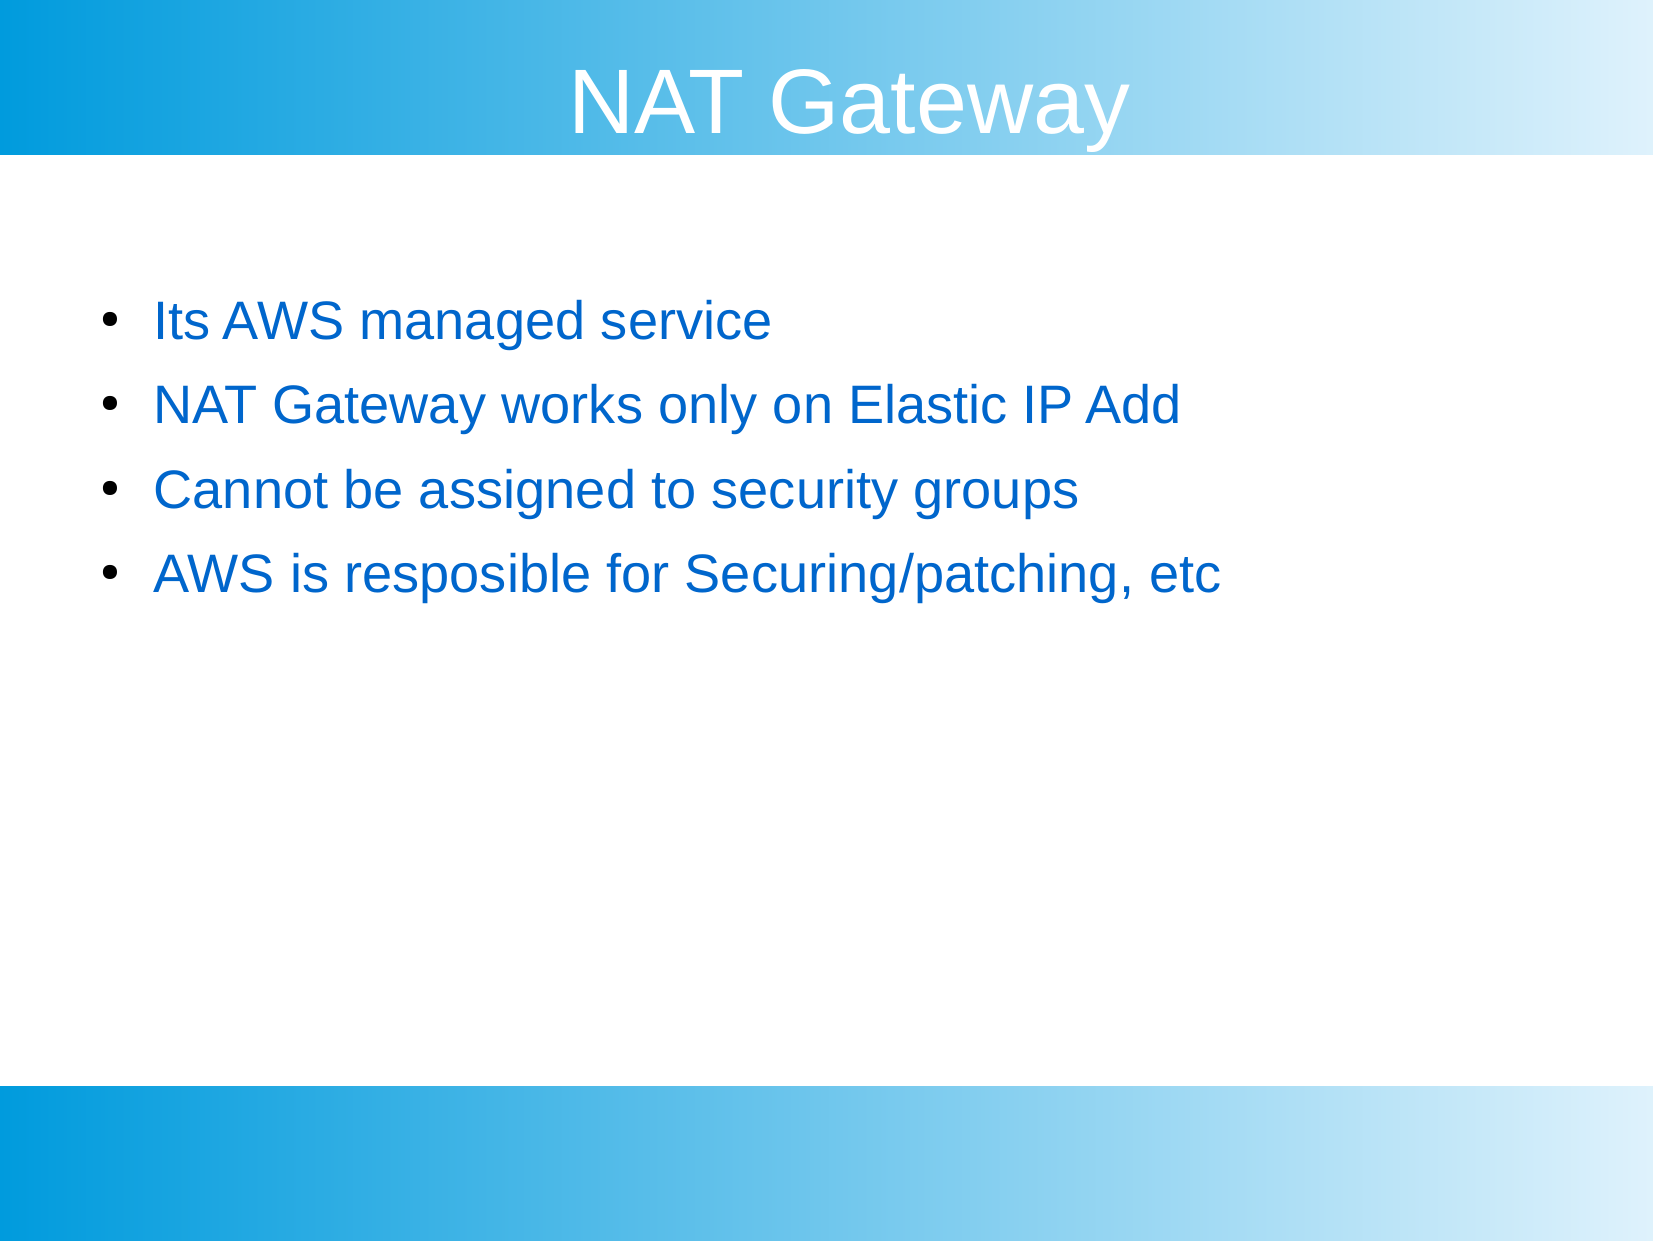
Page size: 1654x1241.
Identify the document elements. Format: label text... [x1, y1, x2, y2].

title NAT Gateway [82, 49, 1571, 155]
list Its AWS managed service NAT Gateway works only on Elastic IP Add Cannot be assigned to security groups AWS is resposible for Securing/patching, etc [82, 290, 1571, 1010]
